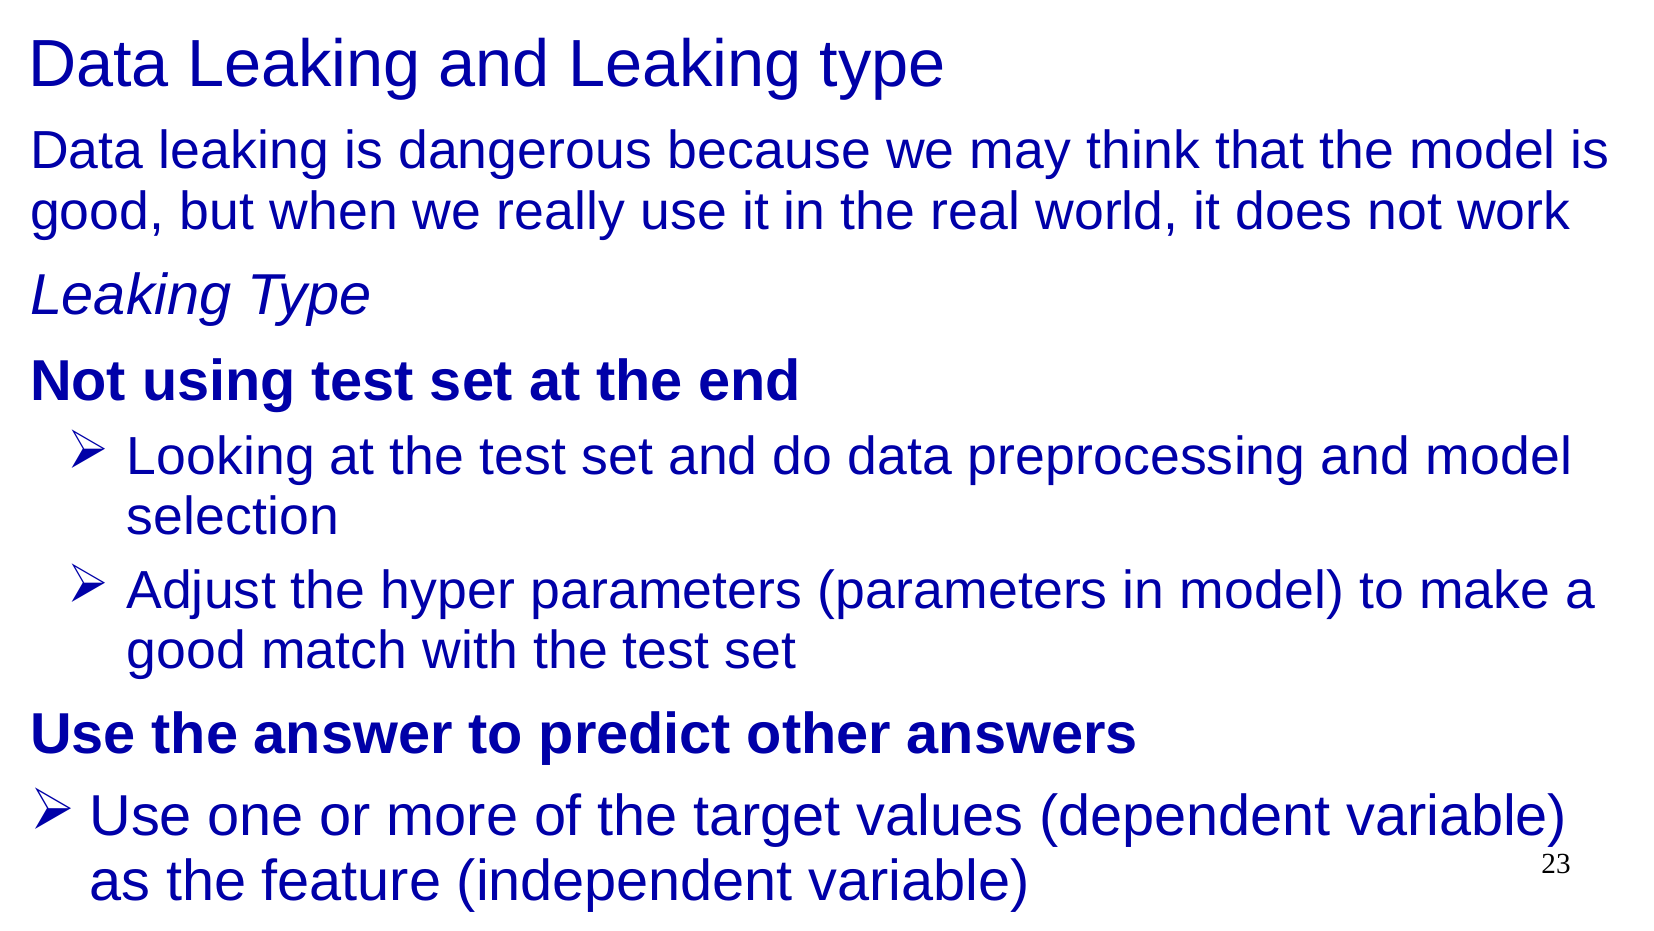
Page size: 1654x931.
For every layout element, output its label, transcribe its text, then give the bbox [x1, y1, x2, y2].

list Data leaking is dangerous because we may think that the model is good, but when we really use it in the real world, it does not work Leaking Type Not using test set at the end Looking at the test set and do data preprocessing and model selection Adjust the hyper parameters (parameters in model) to make a good match with the test set Use the answer to predict other answers Use one or more of the target values (dependent variable) as the feature (independent variable) [30, 120, 1645, 916]
title Data Leaking and Leaking type [28, 21, 1626, 106]
